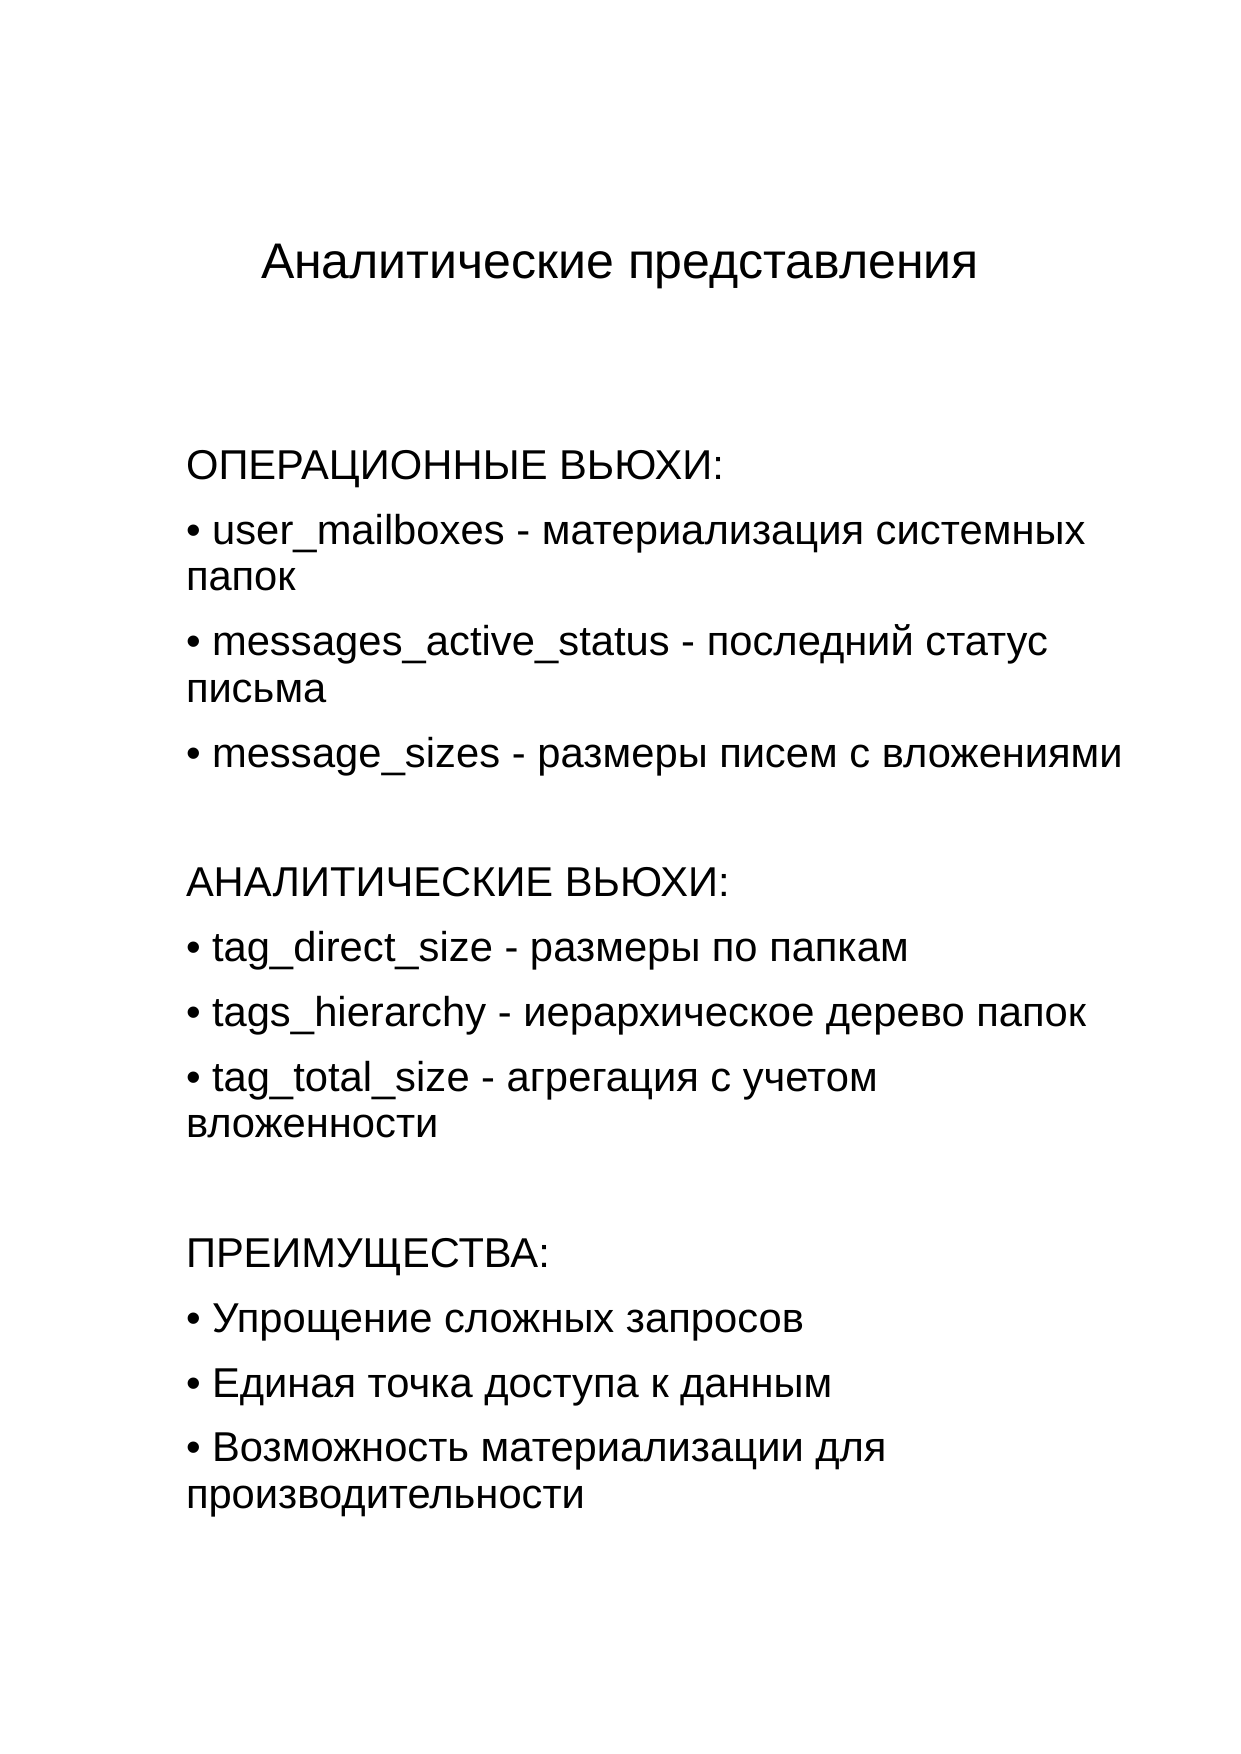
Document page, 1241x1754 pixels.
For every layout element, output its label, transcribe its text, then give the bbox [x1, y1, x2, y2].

title Аналитические представления [115, 124, 1125, 398]
list ОПЕРАЦИОННЫЕ ВЬЮХИ: • user_mailboxes - материализация системных папок • messages_active_status - последний статус письма • message_sizes - размеры писем с вложениями АНАЛИТИЧЕСКИЕ ВЬЮХИ: • tag_direct_size - размеры по папкам • tags_hierarchy - иерархическое дерево папок • tag_total_size - агрегация с учетом вложенности ПРЕИМУЩЕСТВА: • Упрощение сложных запросов • Единая точка доступа к данным • Возможность материализации для производительности [115, 441, 1125, 1522]
